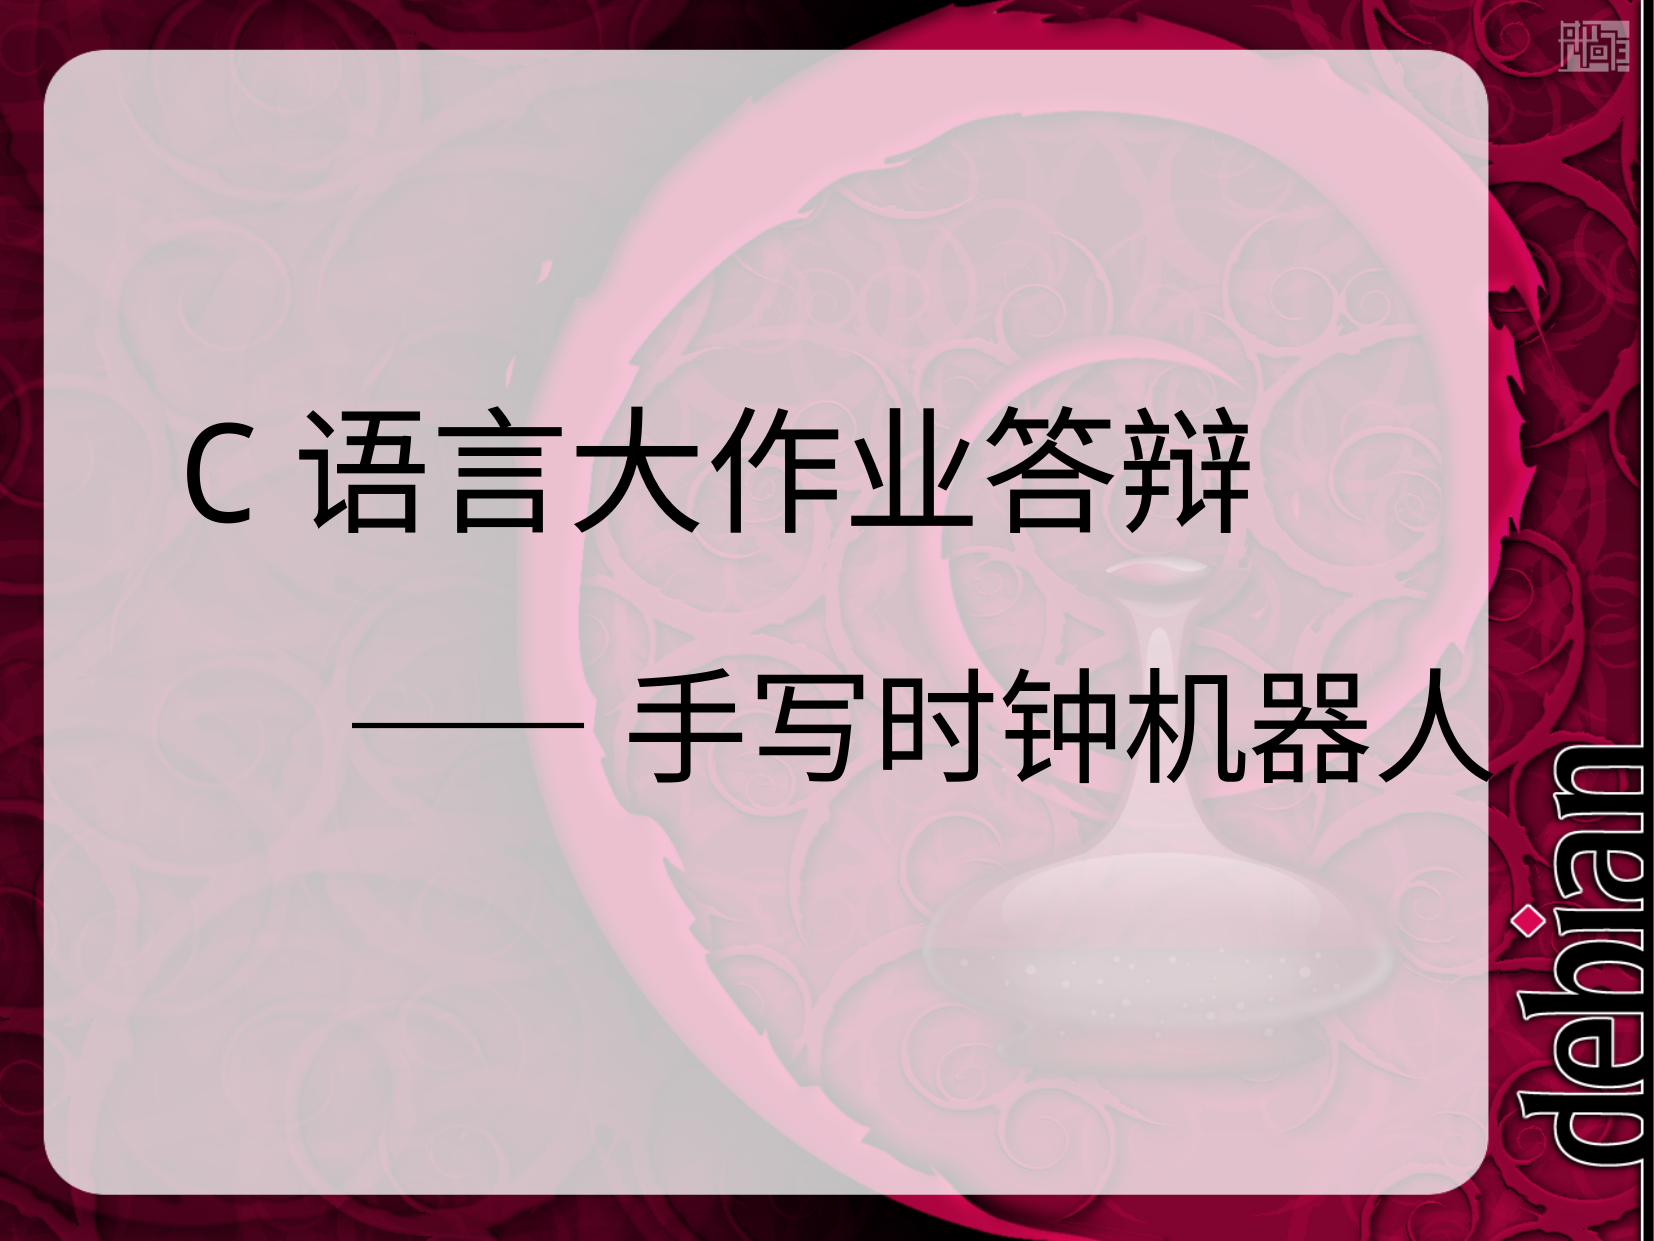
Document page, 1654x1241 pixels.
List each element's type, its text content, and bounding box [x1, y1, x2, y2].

title ——手写时钟机器人 [212, 647, 1630, 799]
subtitle C语言大作业答辩 [157, 274, 1277, 662]
